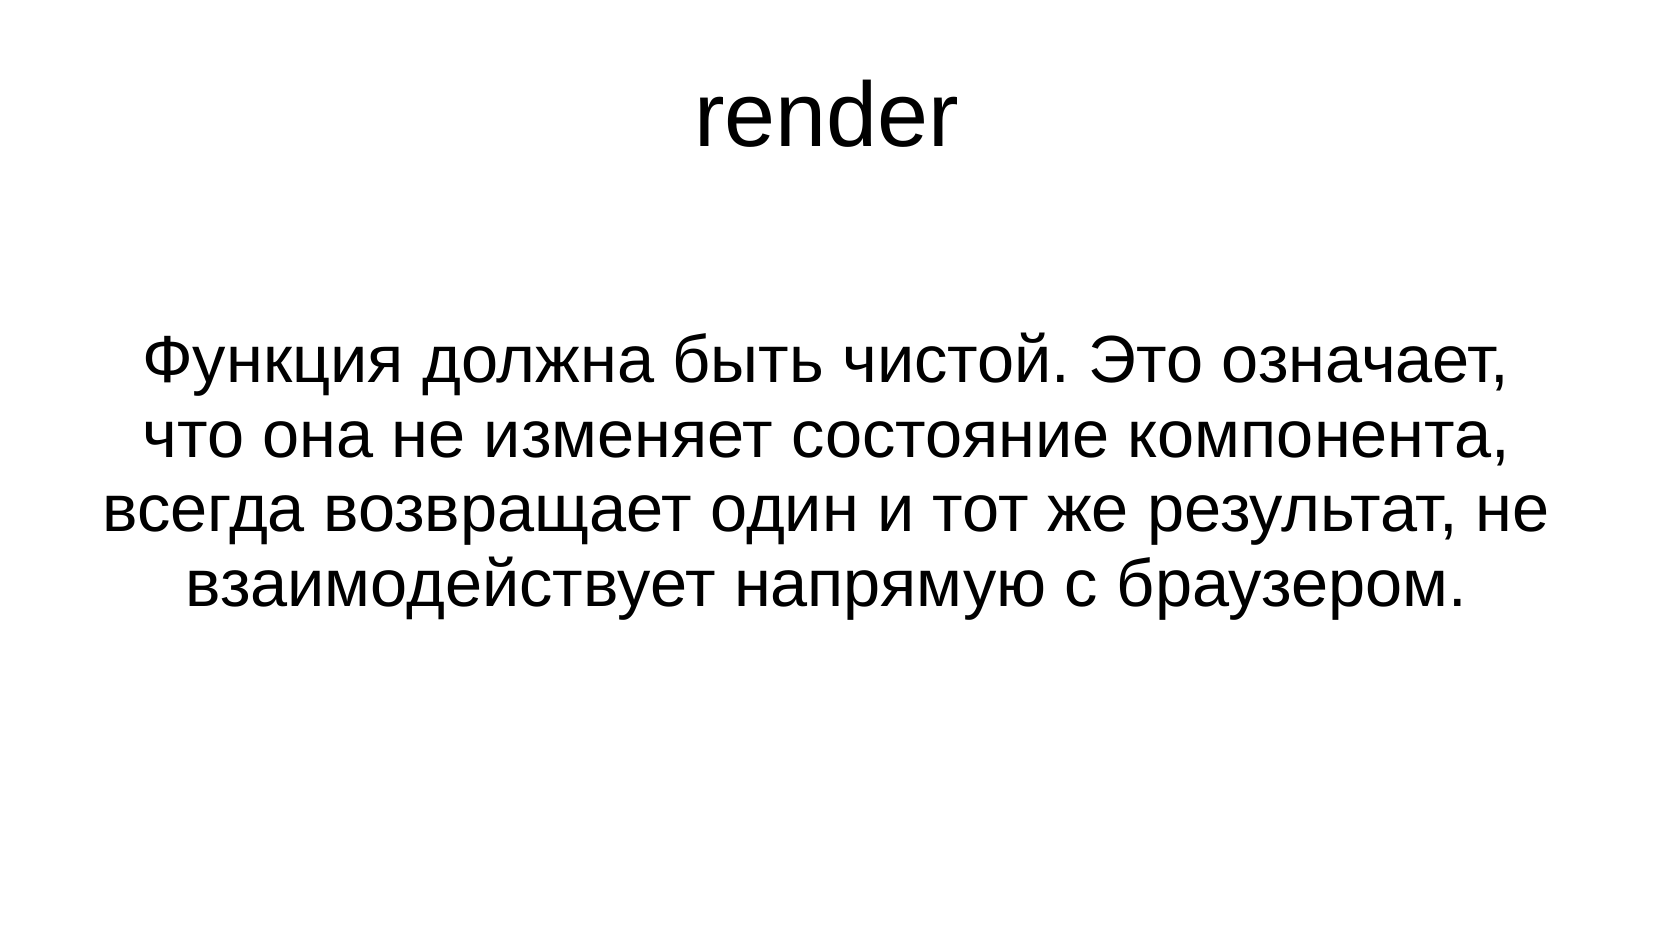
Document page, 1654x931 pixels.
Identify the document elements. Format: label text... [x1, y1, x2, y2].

list Функция должна быть чистой. Это означает, что она не изменяет состояние компонента, всегда возвращает один и тот же результат, не взаимодействует напрямую с браузером. [82, 217, 1571, 758]
title render [82, 37, 1571, 193]
